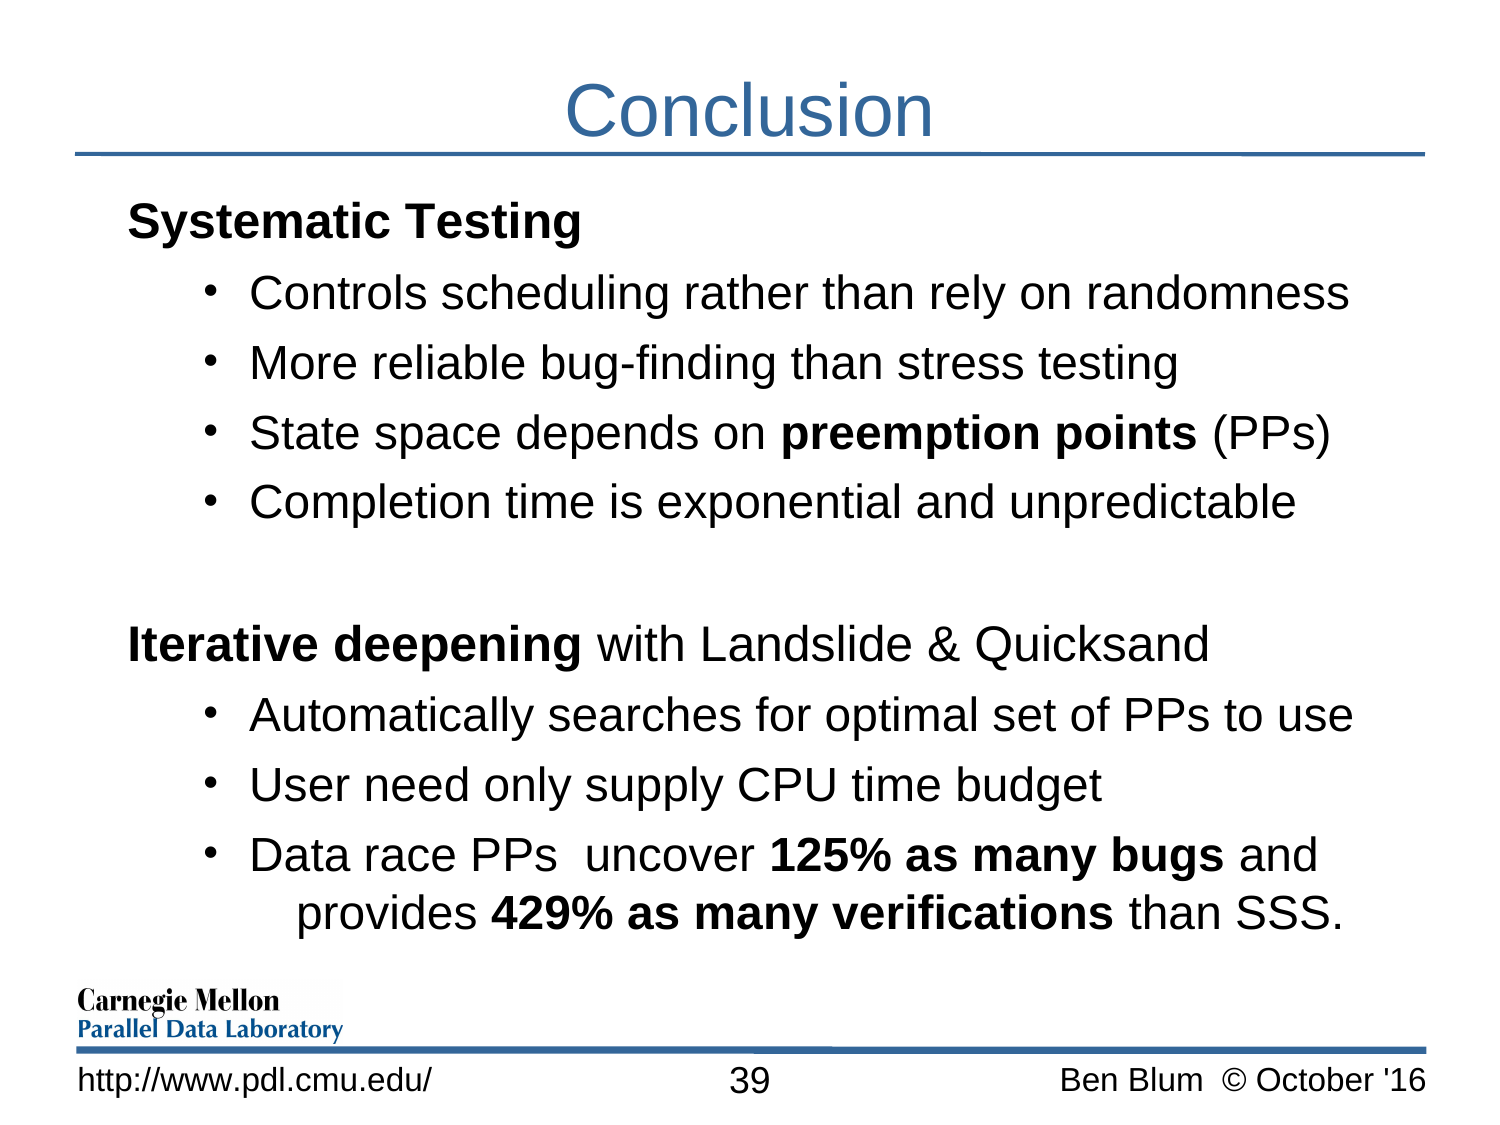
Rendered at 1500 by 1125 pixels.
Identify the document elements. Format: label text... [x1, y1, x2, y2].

title Conclusion [112, 49, 1388, 163]
picture [77, 979, 343, 1044]
list Systematic Testing Controls scheduling rather than rely on randomness More reliable bug-finding than stress testing State space depends on preemption points (PPs) Completion time is exponential and unpredictable Iterative deepening with Landslide & Quicksand Automatically searches for optimal set of PPs to use User need only supply CPU time budget Data race PPs uncover 125% as many bugs and provides 429% as many verifications than SSS. [112, 181, 1426, 961]
